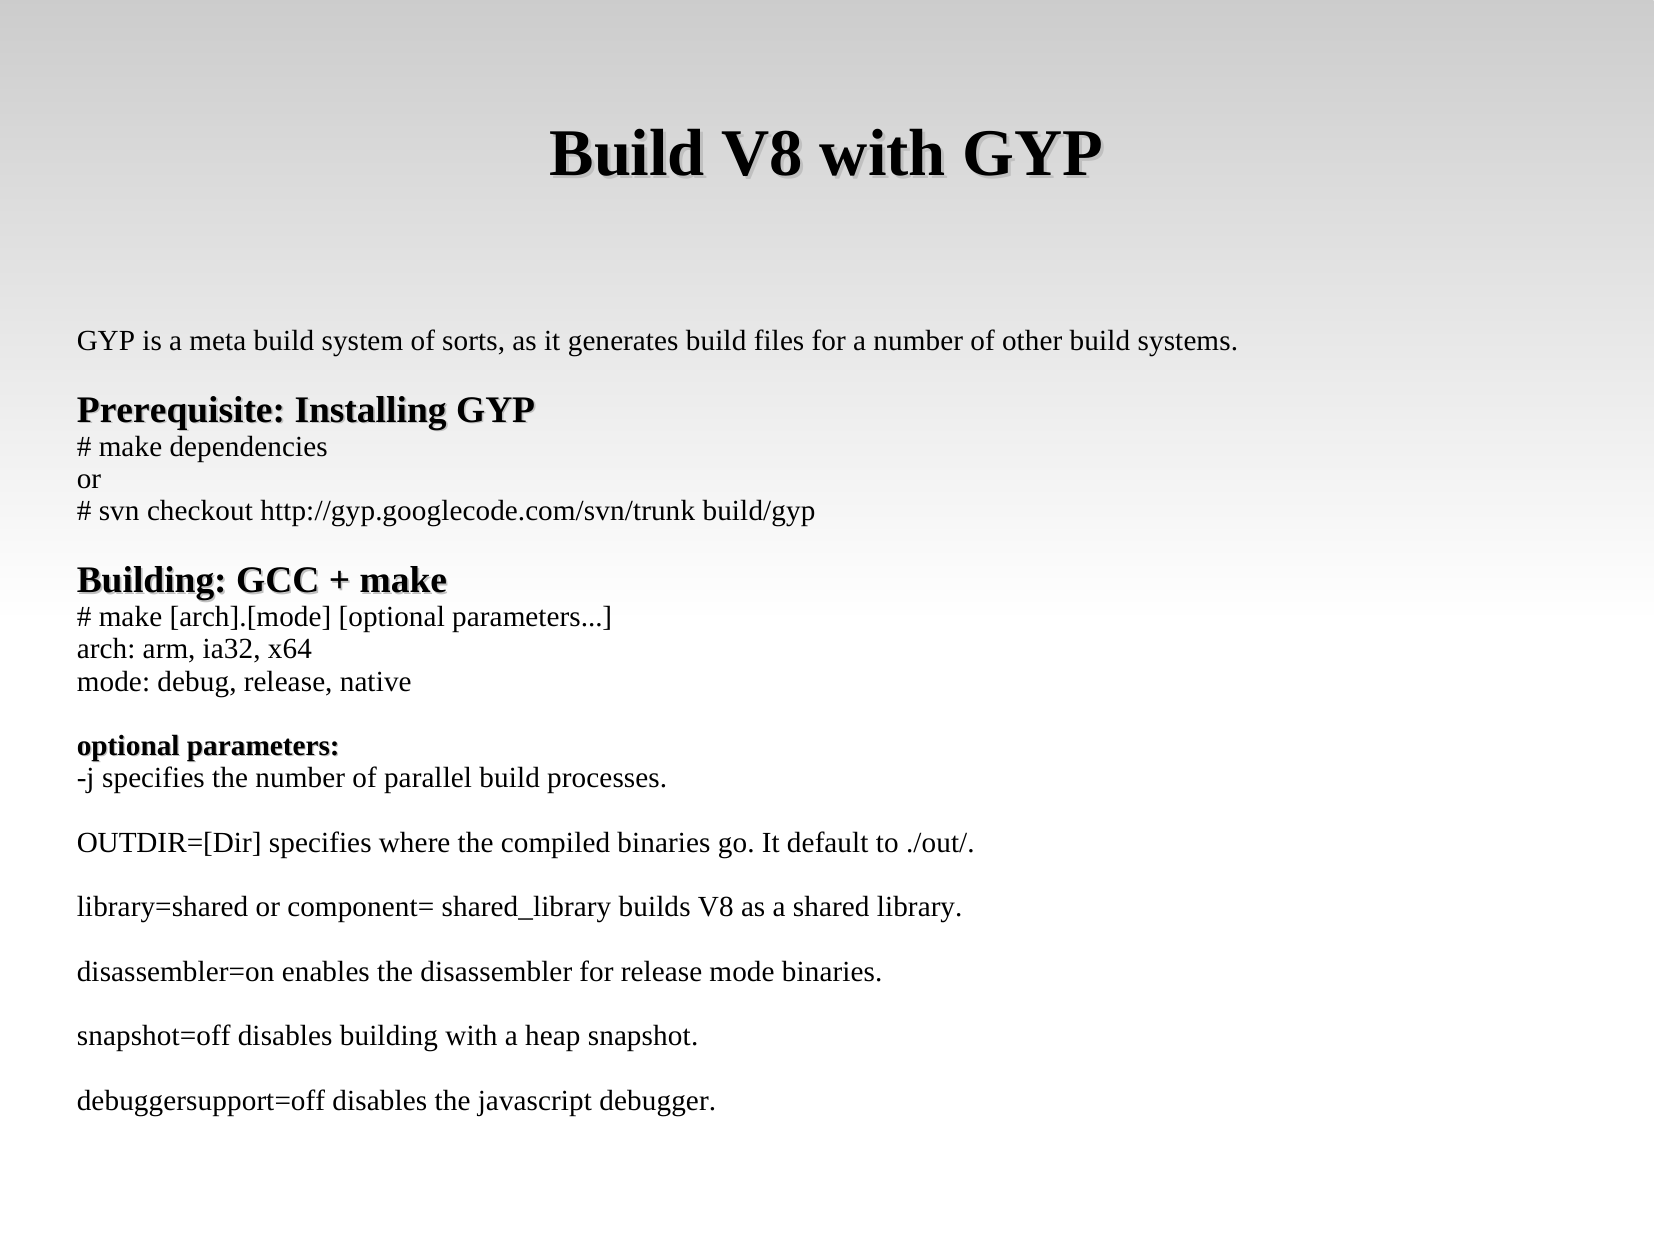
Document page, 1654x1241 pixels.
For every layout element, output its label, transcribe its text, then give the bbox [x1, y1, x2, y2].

subtitle GYP is a meta build system of sorts, as it generates build files for a number of other build systems. Prerequisite: Installing GYP # make dependencies or # svn checkout http://gyp.googlecode.com/svn/trunk build/gyp Building: GCC + make # make [arch].[mode] [optional parameters...] arch: arm, ia32, x64 mode: debug, release, native optional parameters: -j specifies the number of parallel build processes. OUTDIR=[Dir] specifies where the compiled binaries go. It default to ./out/. library=shared or component= shared_library builds V8 as a shared library. disassembler=on enables the disassembler for release mode binaries. snapshot=off disables building with a heap snapshot. debuggersupport=off disables the javascript debugger. [76, 318, 1565, 1123]
title Build V8 with GYP [82, 56, 1571, 250]
